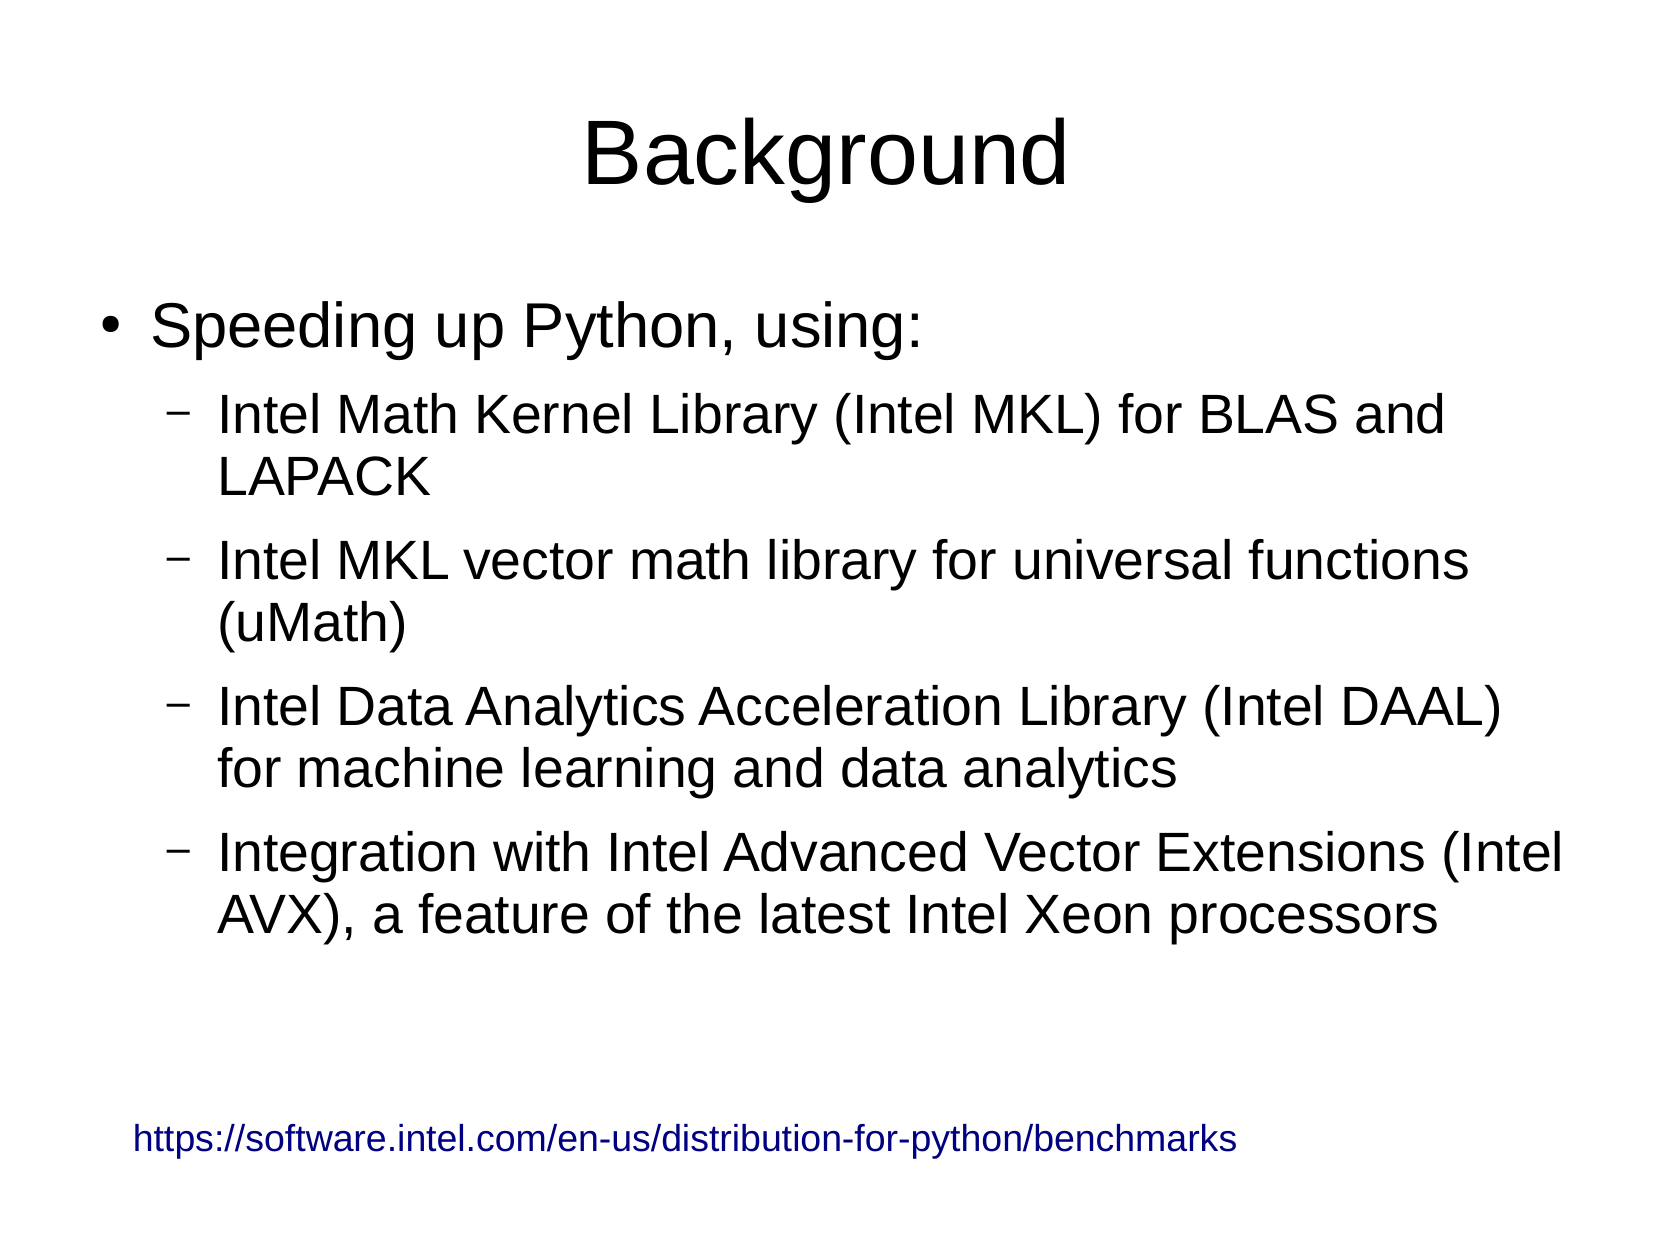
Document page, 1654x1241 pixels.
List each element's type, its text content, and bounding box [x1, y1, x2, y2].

list Speeding up Python, using: Intel Math Kernel Library (Intel MKL) for BLAS and LAPACK Intel MKL vector math library for universal functions (uMath) Intel Data Analytics Acceleration Library (Intel DAAL) for machine learning and data analytics Integration with Intel Advanced Vector Extensions (Intel AVX), a feature of the latest Intel Xeon processors [82, 290, 1571, 1010]
text_box https://software.intel.com/en-us/distribution-for-python/benchmarks [118, 1110, 1253, 1168]
title Background [82, 49, 1571, 257]
